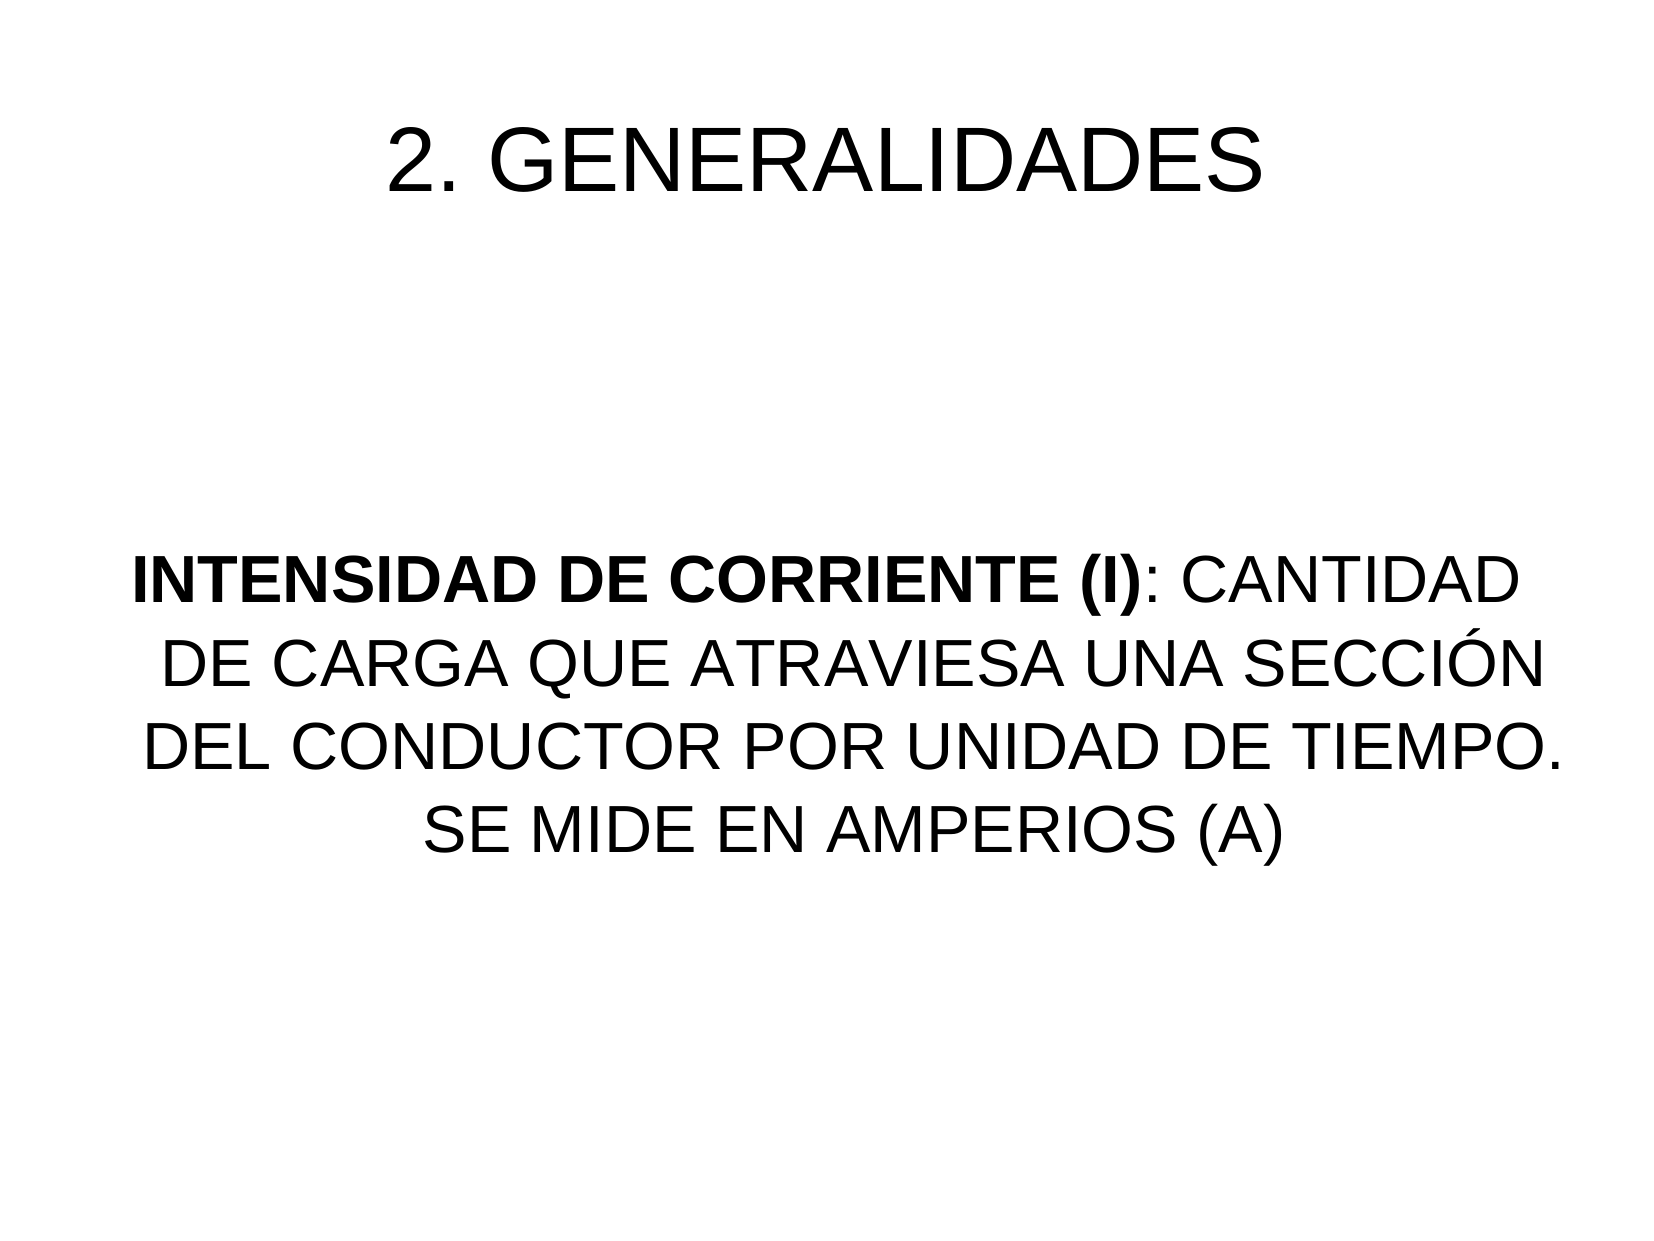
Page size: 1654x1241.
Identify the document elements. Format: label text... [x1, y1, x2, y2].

title 2. GENERALIDADES [82, 38, 1571, 268]
subtitle INTENSIDAD DE CORRIENTE (I): CANTIDAD DE CARGA QUE ATRAVIESA UNA SECCIÓN DEL CONDUCTOR POR UNIDAD DE TIEMPO. SE MIDE EN AMPERIOS (A) [82, 290, 1571, 1109]
